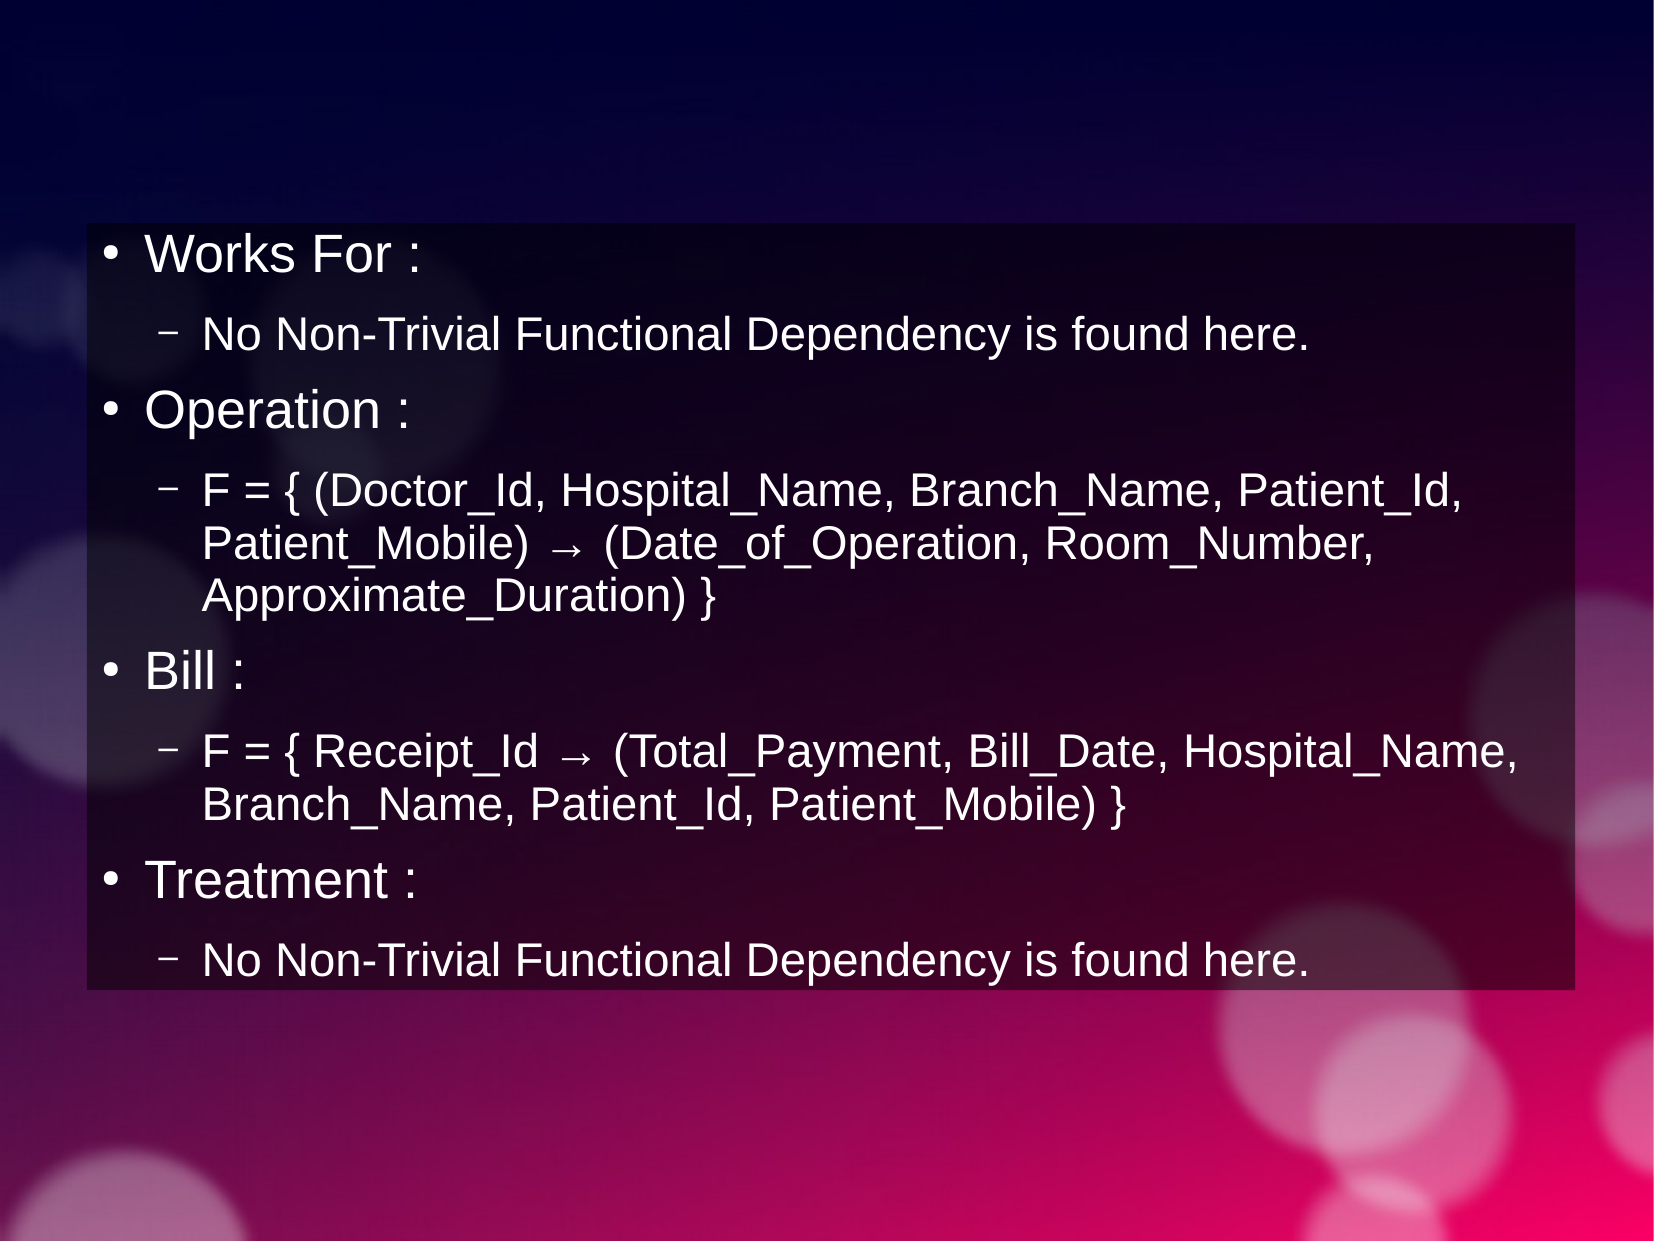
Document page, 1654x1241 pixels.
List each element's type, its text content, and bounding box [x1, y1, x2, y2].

list Works For : No Non-Trivial Functional Dependency is found here. Operation : F = { (Doctor_Id, Hospital_Name, Branch_Name, Patient_Id, Patient_Mobile) → (Date_of_Operation, Room_Number, Approximate_Duration) } Bill : F = { Receipt_Id → (Total_Payment, Bill_Date, Hospital_Name, Branch_Name, Patient_Id, Patient_Mobile) } Treatment : No Non-Trivial Functional Dependency is found here. [86, 223, 1576, 991]
picture [0, 0, 1654, 1241]
